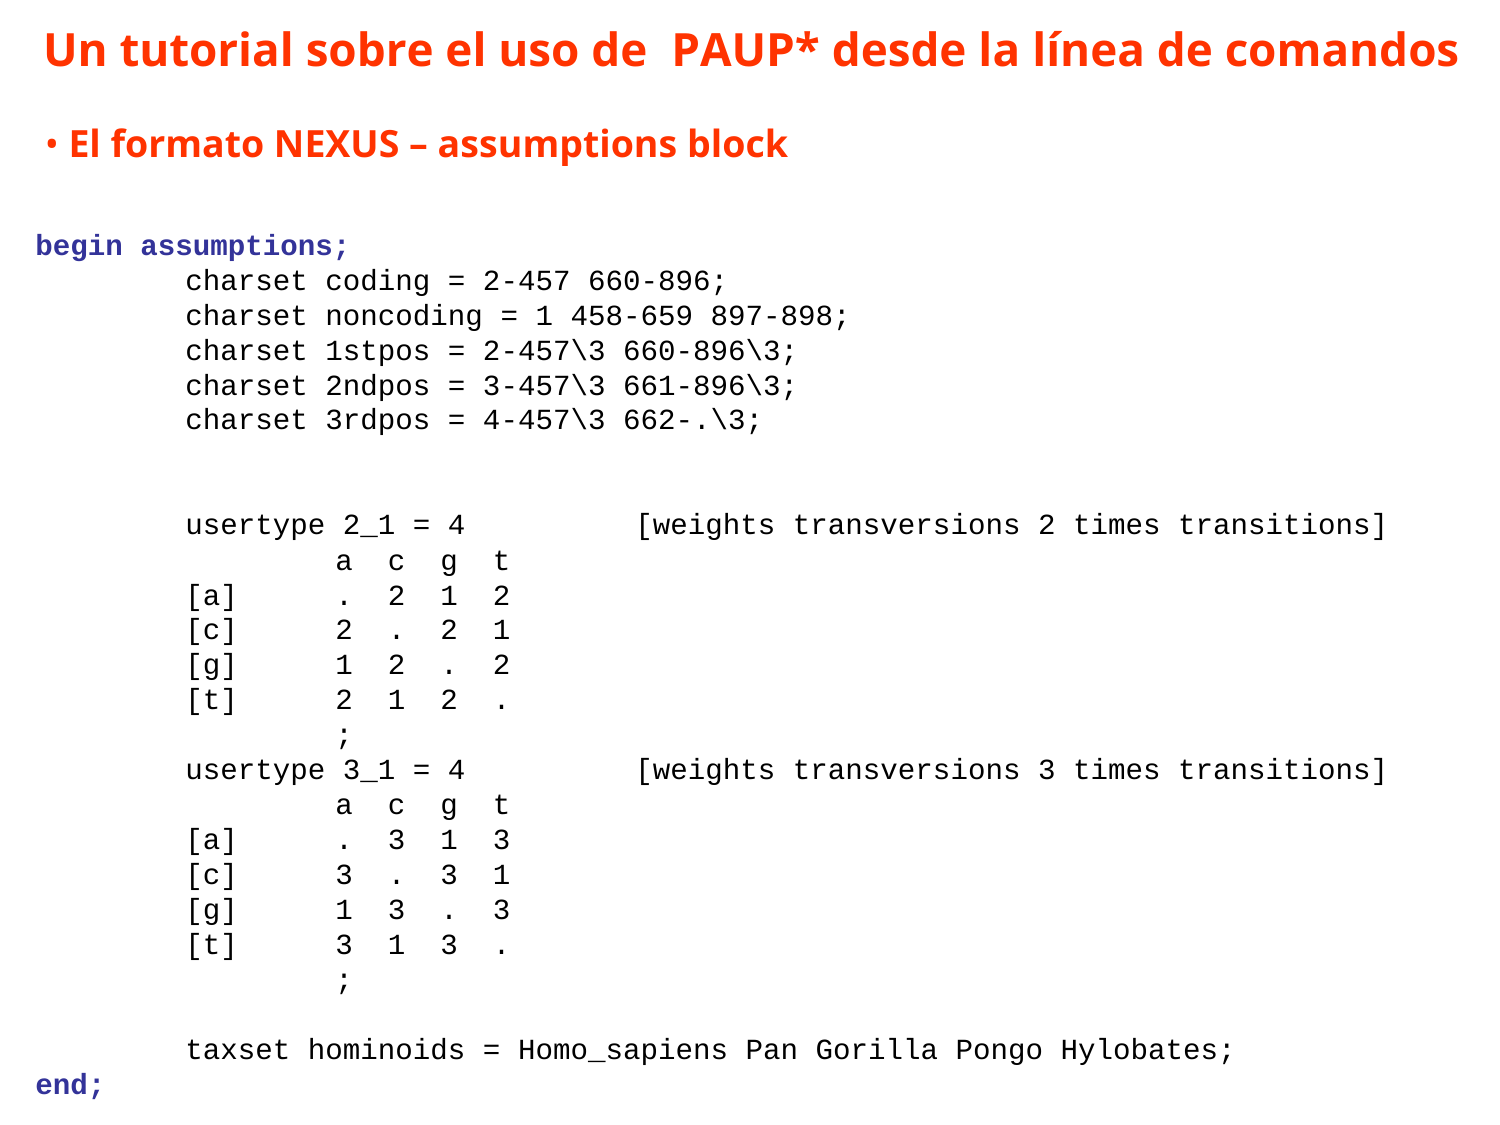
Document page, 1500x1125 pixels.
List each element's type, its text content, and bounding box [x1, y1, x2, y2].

text_box El formato NEXUS – assumptions block [30, 112, 804, 173]
text_box Un tutorial sobre el uso de PAUP* desde la línea de comandos [28, 13, 1475, 84]
text_box begin assumptions; charset coding = 2-457 660-896; charset noncoding = 1 458-659 897-898; charset 1stpos = 2-457\3 660-896\3; charset 2ndpos = 3-457\3 661-896\3; charset 3rdpos = 4-457\3 662-.\3; usertype 2_1 = 4 [weights transversions 2 times transitions] a c g t [a] . 2 1 2 [c] 2 . 2 1 [g] 1 2 . 2 [t] 2 1 2 . ; usertype 3_1 = 4 [weights transversions 3 times transitions] a c g t [a] . 3 1 3 [c] 3 . 3 1 [g] 1 3 . 3 [t] 3 1 3 . ; taxset hominoids = Homo_sapiens Pan Gorilla Pongo Hylobates; end; [20, 218, 1403, 1108]
